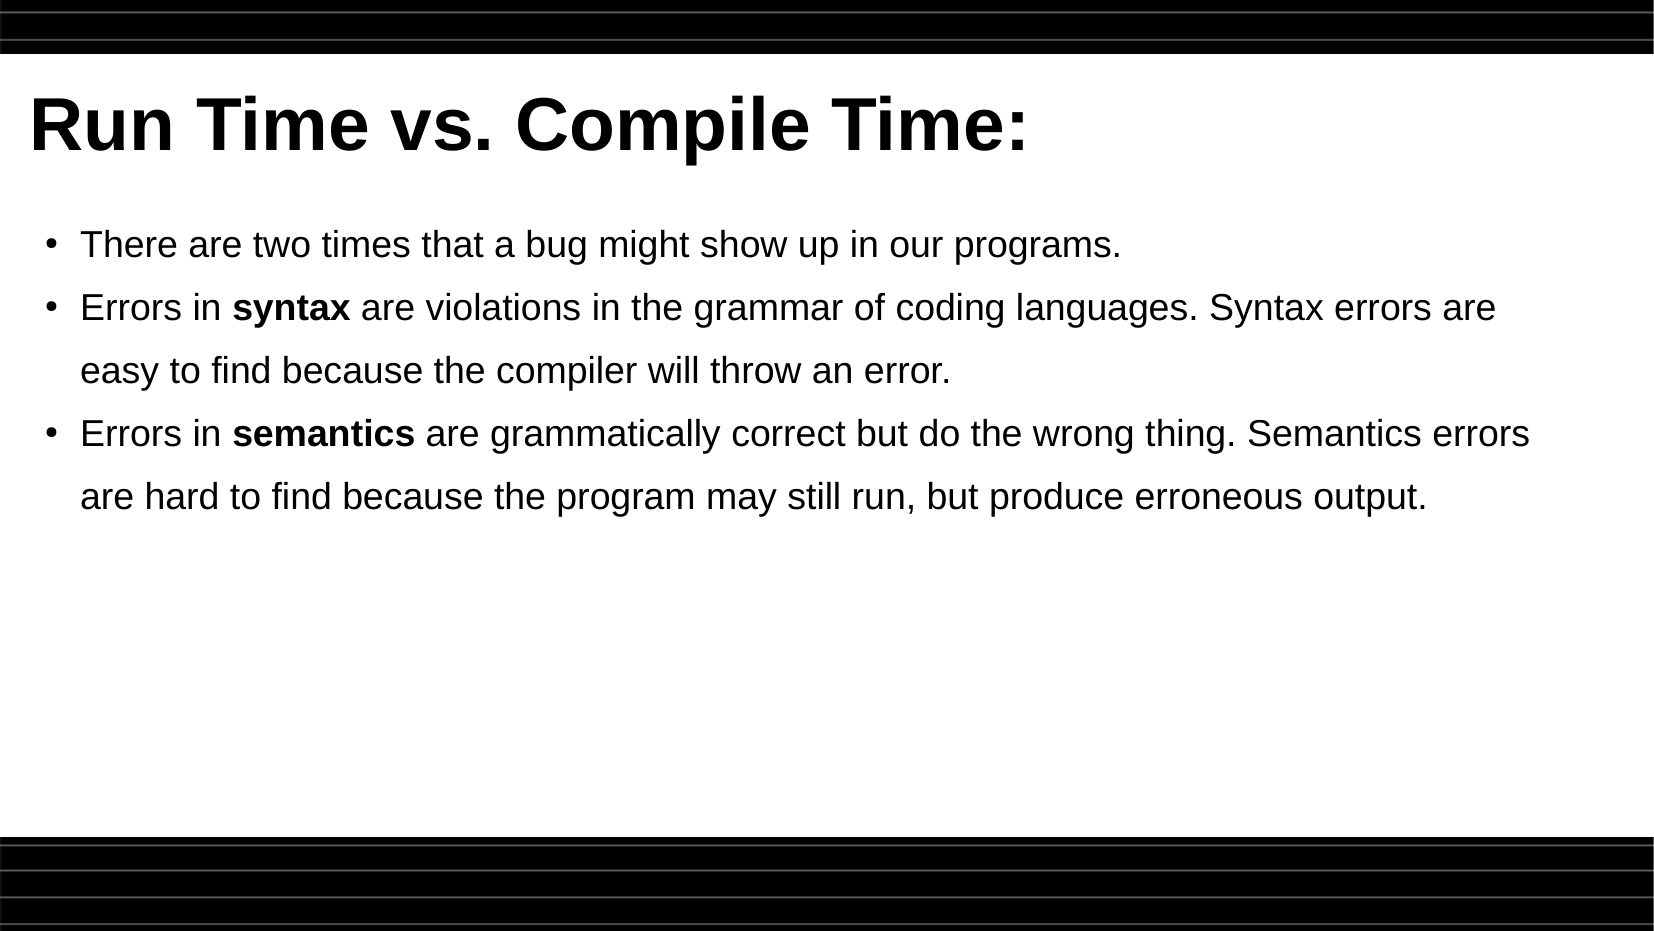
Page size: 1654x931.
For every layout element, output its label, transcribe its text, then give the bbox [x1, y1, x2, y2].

text_box Run Time vs. Compile Time: [15, 75, 1591, 174]
text_box There are two times that a bug might show up in our programs. Errors in syntax are violations in the grammar of coding languages. Syntax errors are easy to find because the compiler will throw an error. Errors in semantics are grammatically correct but do the wrong thing. Semantics errors are hard to find because the program may still run, but produce erroneous output. [30, 195, 1576, 777]
picture [0, 0, 1654, 54]
picture [0, 837, 1654, 931]
